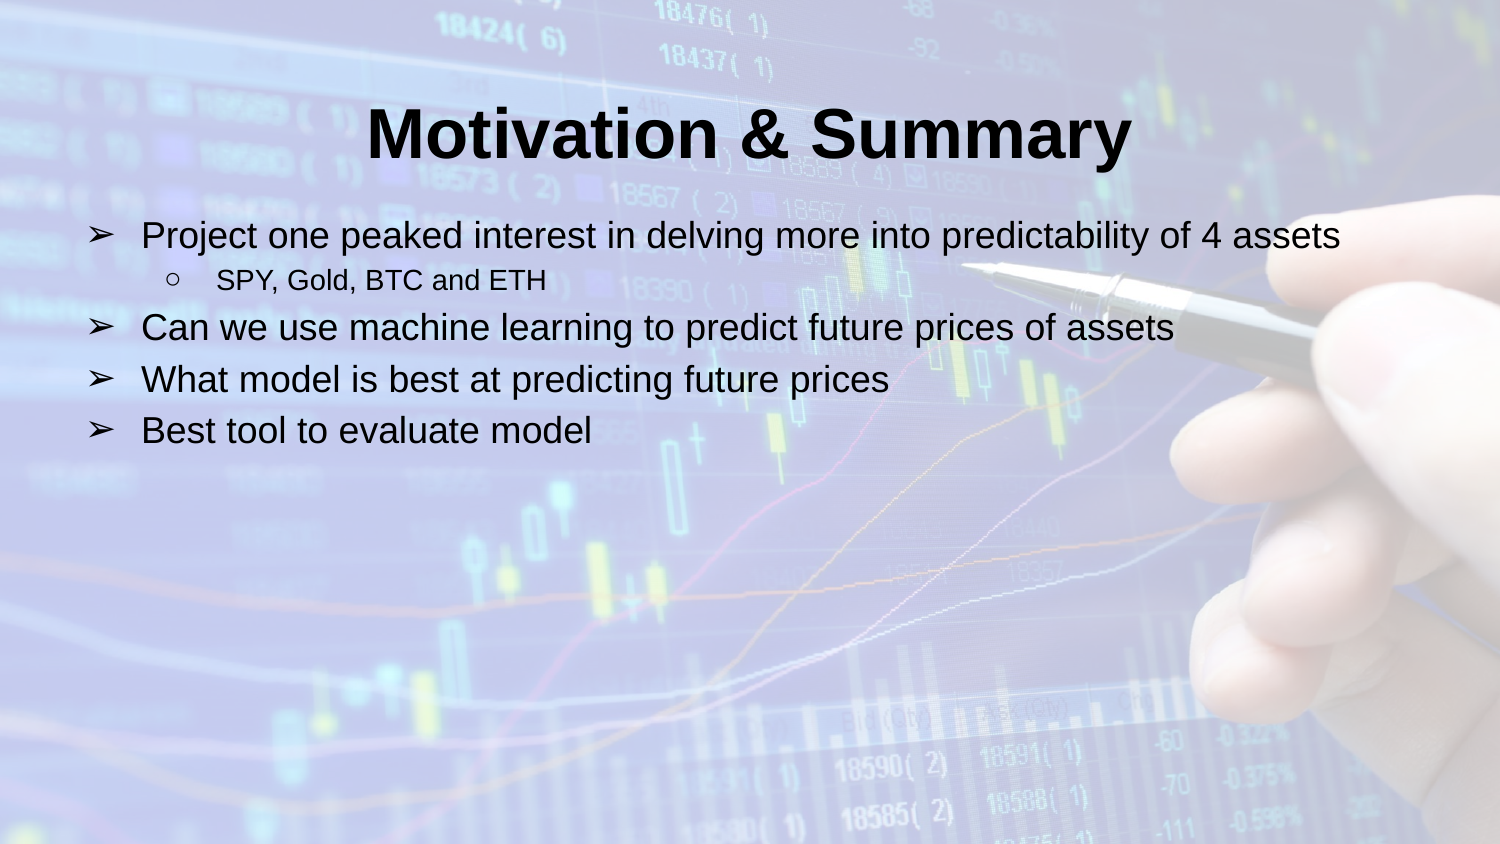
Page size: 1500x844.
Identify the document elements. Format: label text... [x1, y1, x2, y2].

title Motivation & Summary [51, 72, 1449, 167]
list Project one peaked interest in delving more into predictability of 4 assets SPY, Gold, BTC and ETH Can we use machine learning to predict future prices of assets What model is best at predicting future prices Best tool to evaluate model [51, 189, 1449, 750]
picture [0, 0, 1500, 844]
